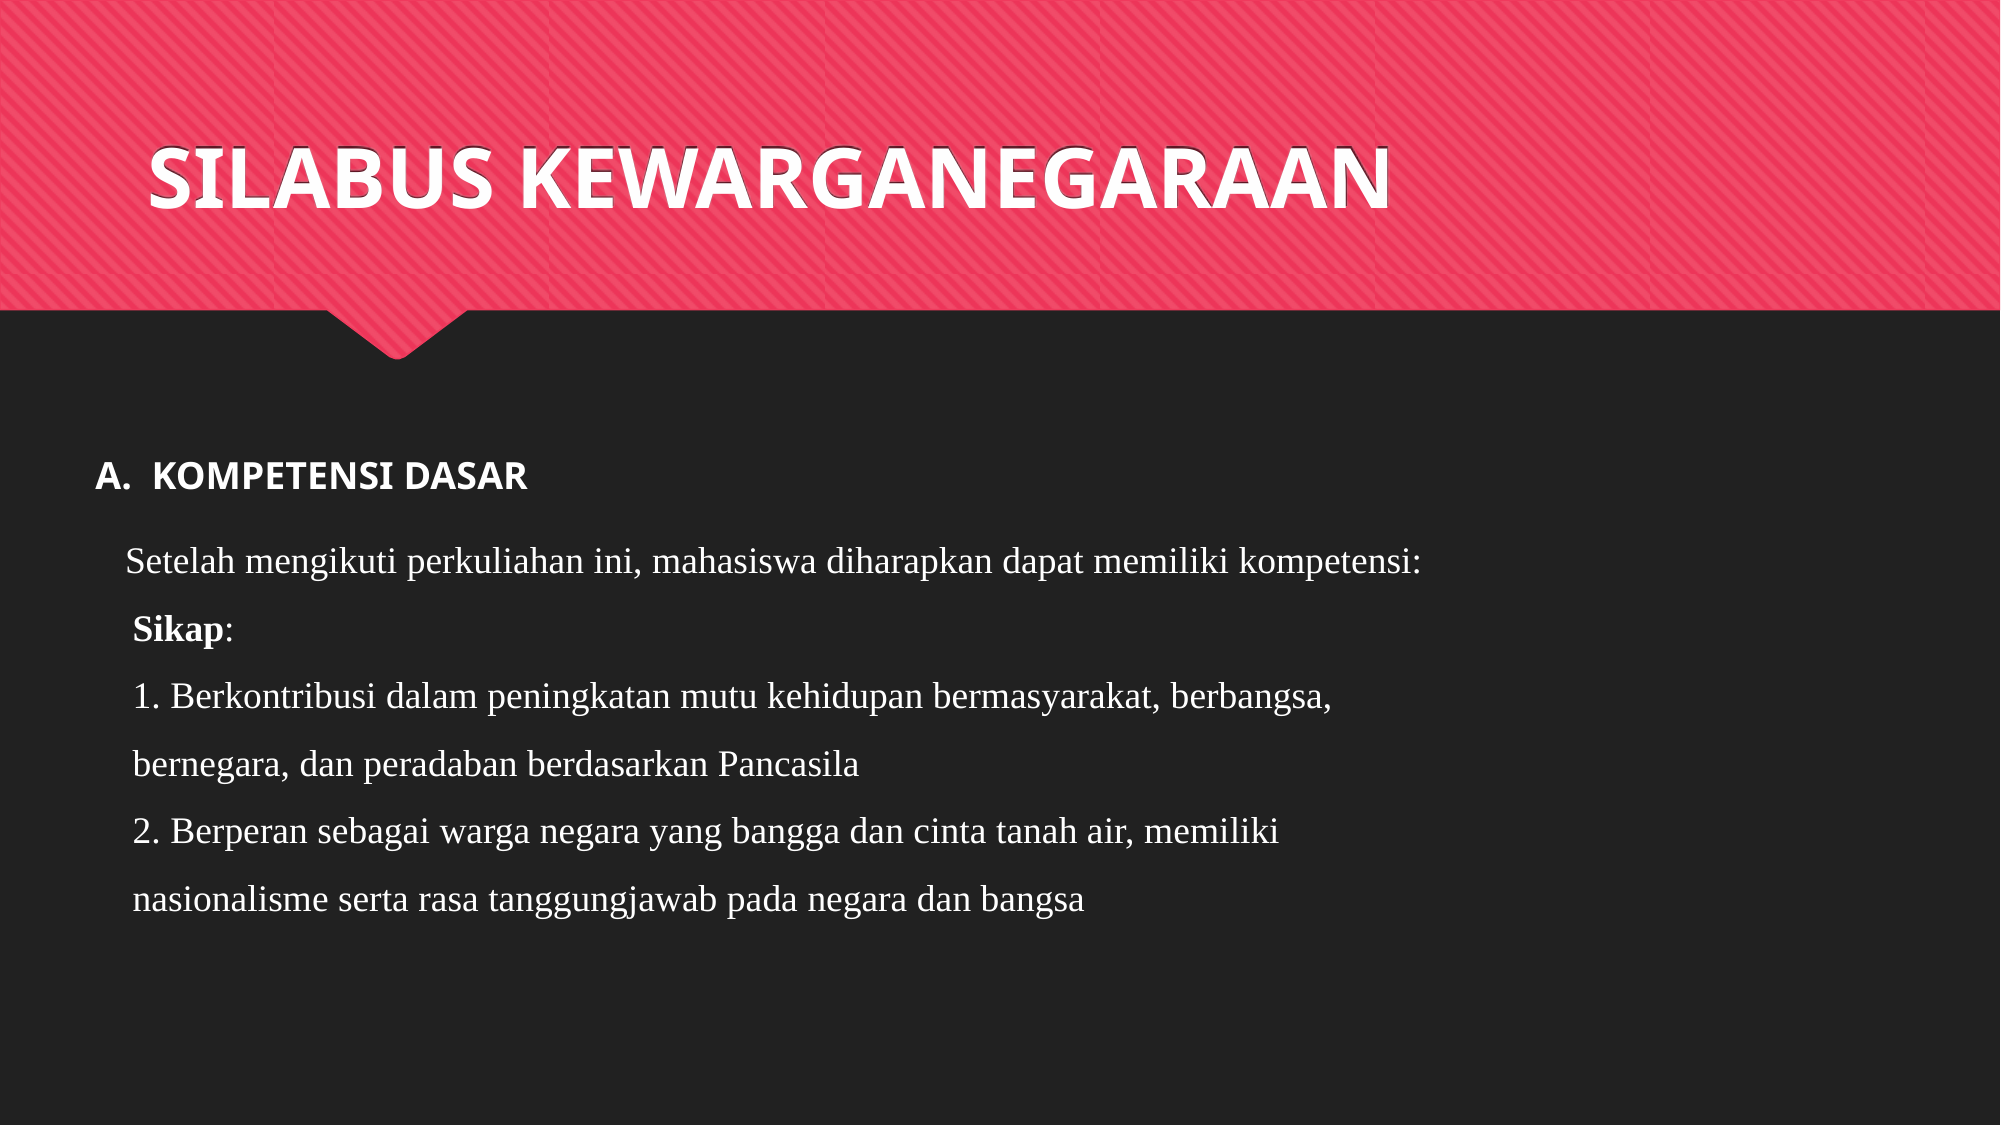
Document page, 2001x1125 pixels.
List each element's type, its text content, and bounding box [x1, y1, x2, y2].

title SILABUS KEWARGANEGARAAN [132, 73, 1868, 233]
text_box KOMPETENSI DASAR Setelah mengikuti perkuliahan ini, mahasiswa diharapkan dapat memiliki kompetensi: Sikap: 1. Berkontribusi dalam peningkatan mutu kehidupan bermasyarakat, berbangsa, bernegara, dan peradaban berdasarkan Pancasila 2. Berperan sebagai warga negara yang bangga dan cinta tanah air, memiliki nasionalisme serta rasa tanggungjawab pada negara dan bangsa [80, 375, 2000, 983]
